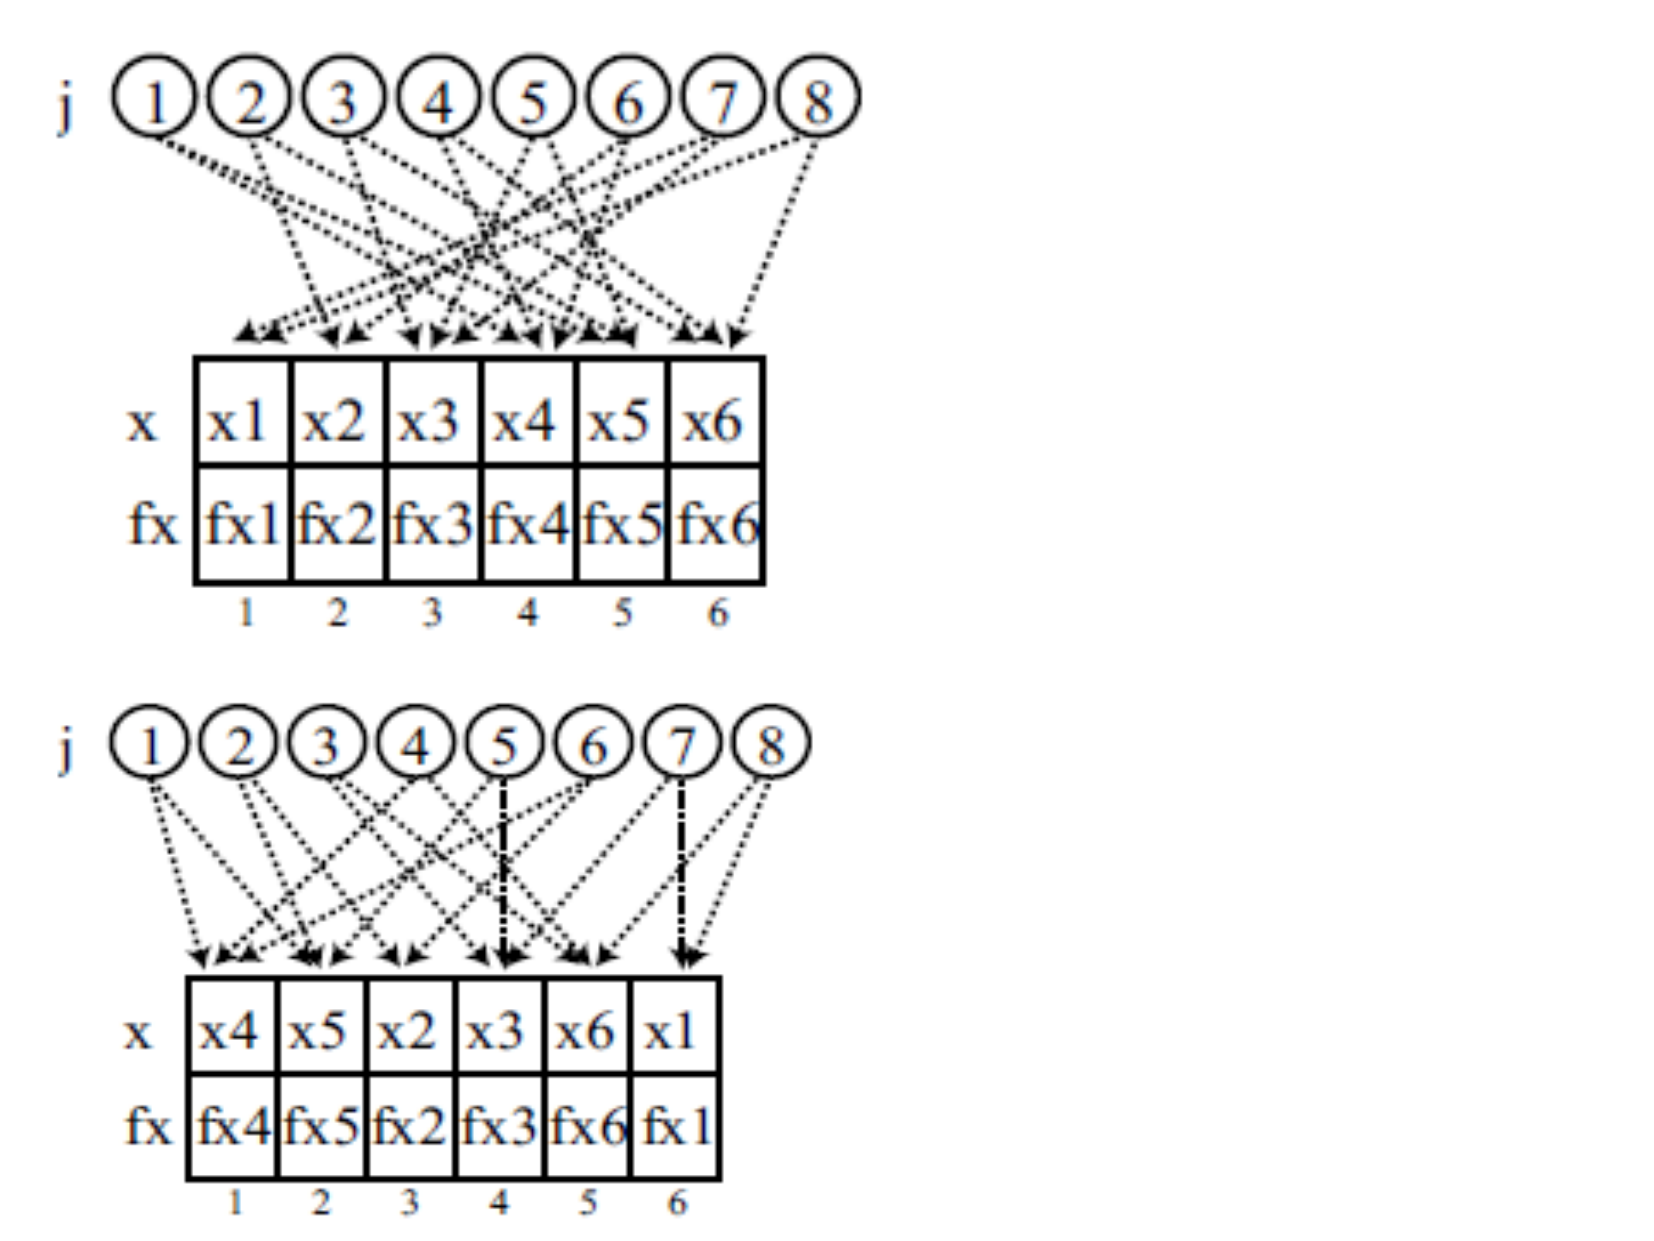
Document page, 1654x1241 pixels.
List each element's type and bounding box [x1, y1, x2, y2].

picture [0, 14, 976, 646]
picture [15, 689, 871, 1241]
